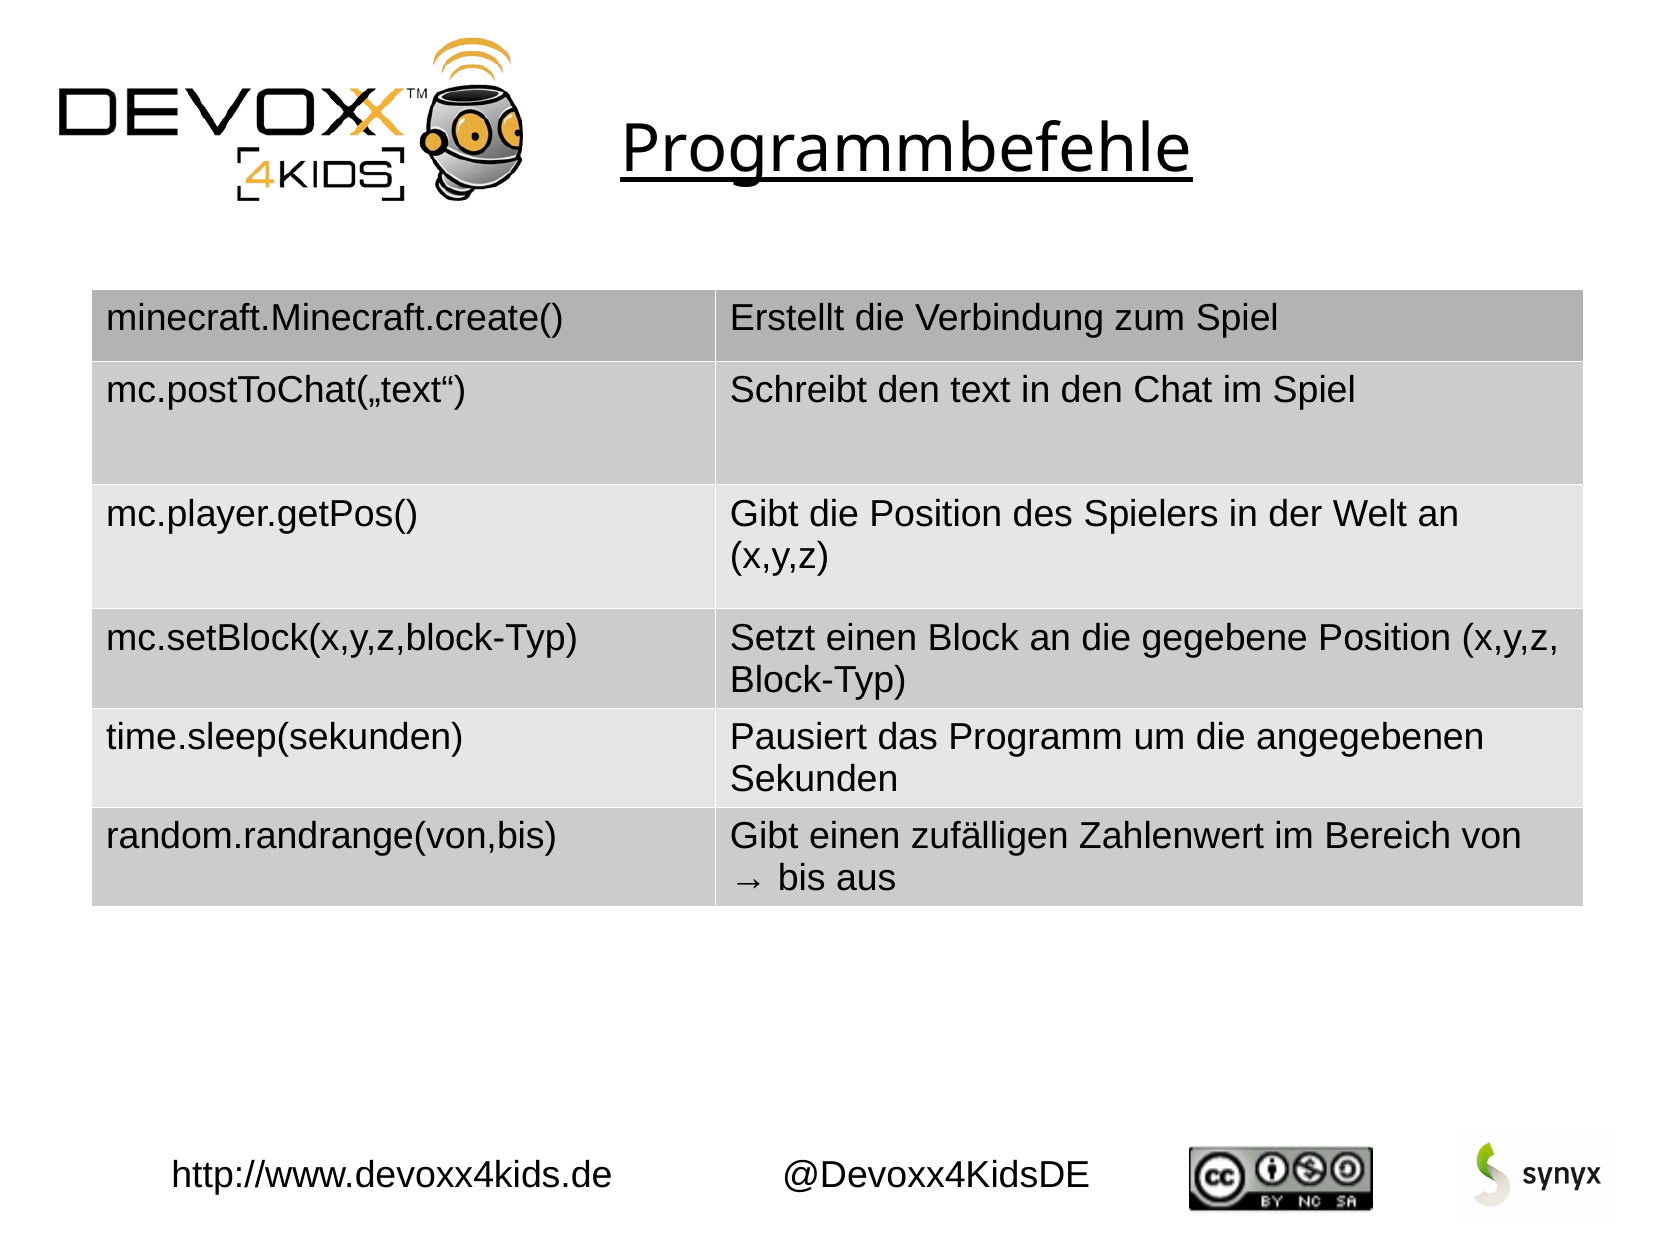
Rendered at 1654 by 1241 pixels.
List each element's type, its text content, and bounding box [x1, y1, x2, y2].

table_header minecraft.Minecraft.create() [92, 290, 715, 361]
picture [1189, 1146, 1373, 1213]
table_cell time.sleep(sekunden) [92, 709, 715, 807]
table_cell Gibt einen zufälligen Zahlenwert im Bereich von → bis aus [716, 808, 1583, 906]
text_box Programmbefehle [605, 92, 1469, 201]
table_cell mc.setBlock(x,y,z,block-Typ) [92, 609, 715, 708]
table_cell mc.player.getPos() [92, 485, 715, 608]
table_cell random.randrange(von,bis) [92, 808, 715, 906]
picture [59, 37, 523, 201]
table_cell mc.postToChat(„text“) [92, 362, 715, 484]
title [82, 49, 1571, 257]
picture [1455, 1128, 1616, 1223]
table_cell Schreibt den text in den Chat im Spiel [716, 362, 1583, 484]
table_cell Pausiert das Programm um die angegebenen Sekunden [716, 709, 1583, 807]
table_cell Gibt die Position des Spielers in der Welt an (x,y,z) [716, 485, 1583, 608]
table_header Erstellt die Verbindung zum Spiel [716, 290, 1583, 361]
table_cell Setzt einen Block an die gegebene Position (x,y,z, Block-Typ) [716, 609, 1583, 708]
